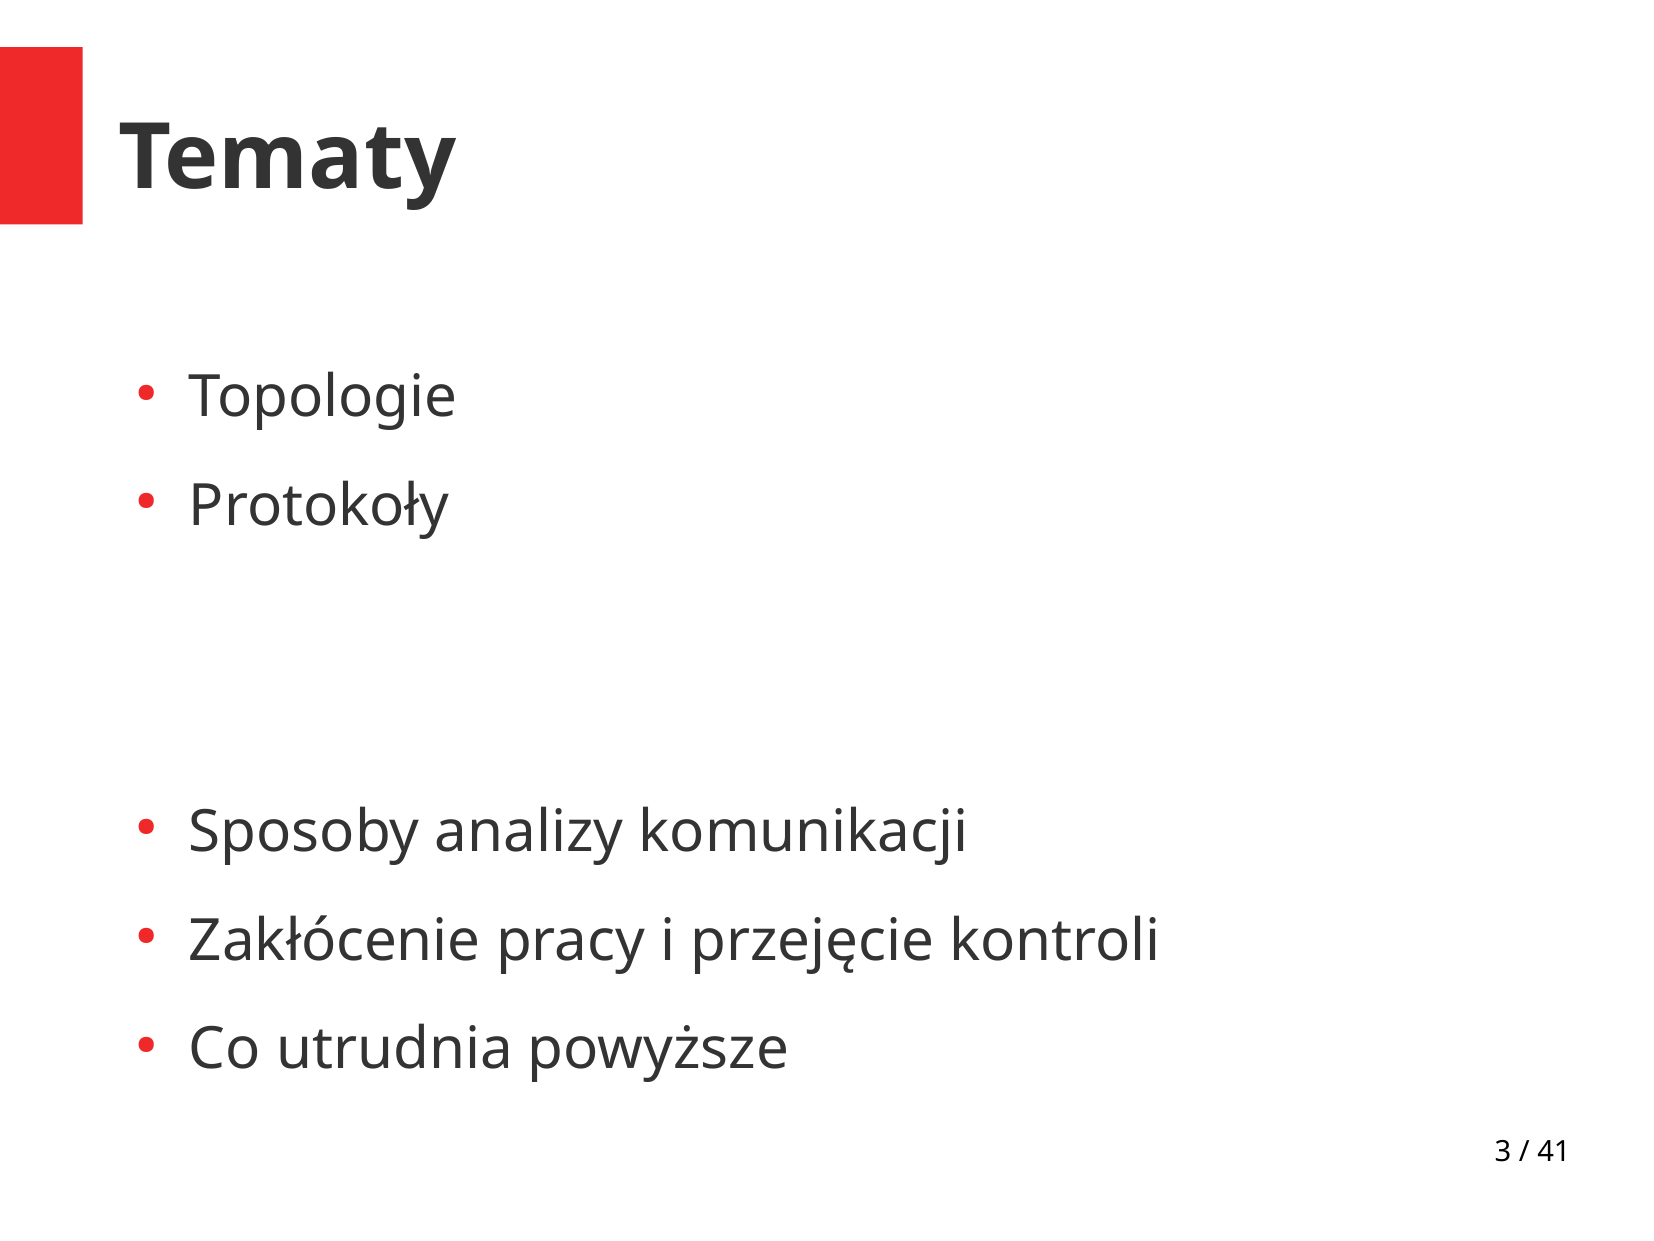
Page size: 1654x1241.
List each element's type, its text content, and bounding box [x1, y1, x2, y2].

list Topologie Protokoły Sposoby analizy komunikacji Zakłócenie pracy i przejęcie kontroli Co utrudnia powyższe [118, 354, 1536, 1074]
title Tematy [118, 49, 1571, 257]
